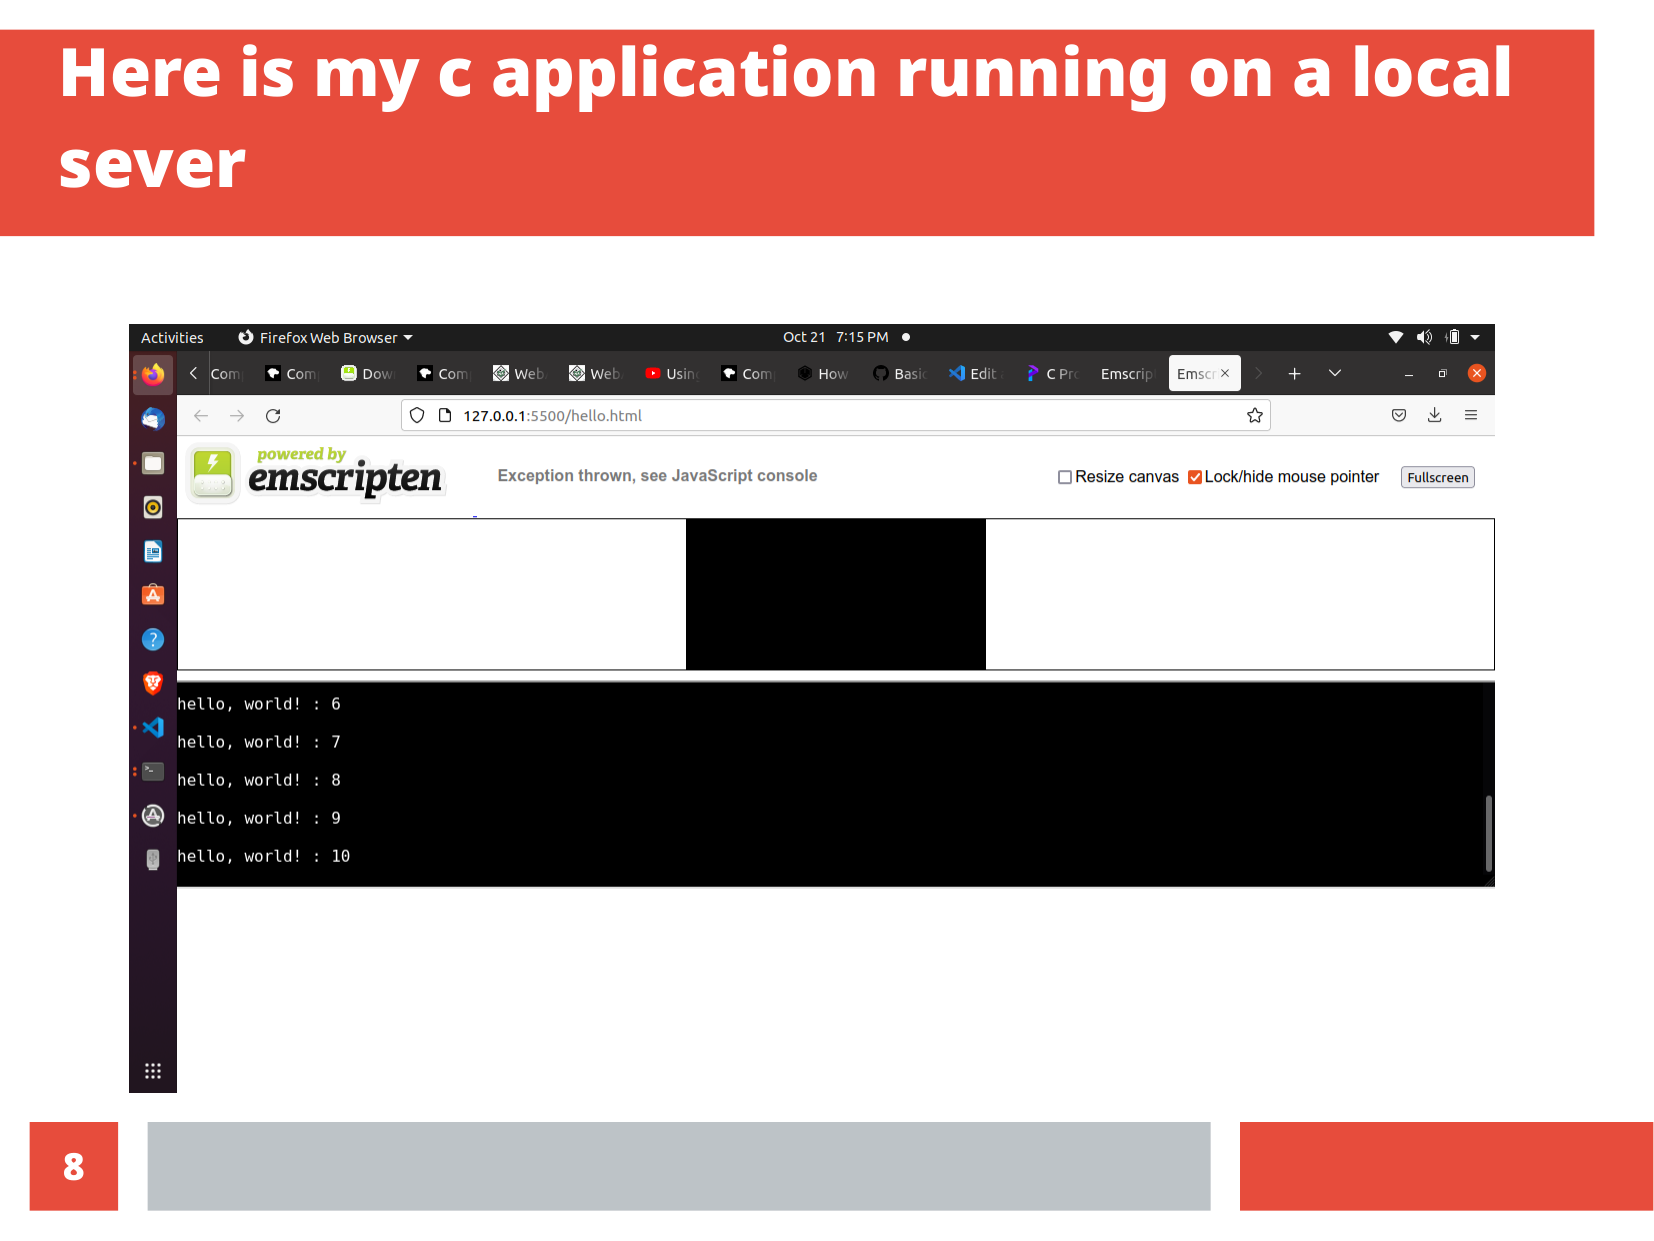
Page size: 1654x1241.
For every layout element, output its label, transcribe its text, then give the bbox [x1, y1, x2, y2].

picture [129, 324, 1495, 1093]
title Here is my c application running on a local sever [59, 59, 1595, 207]
